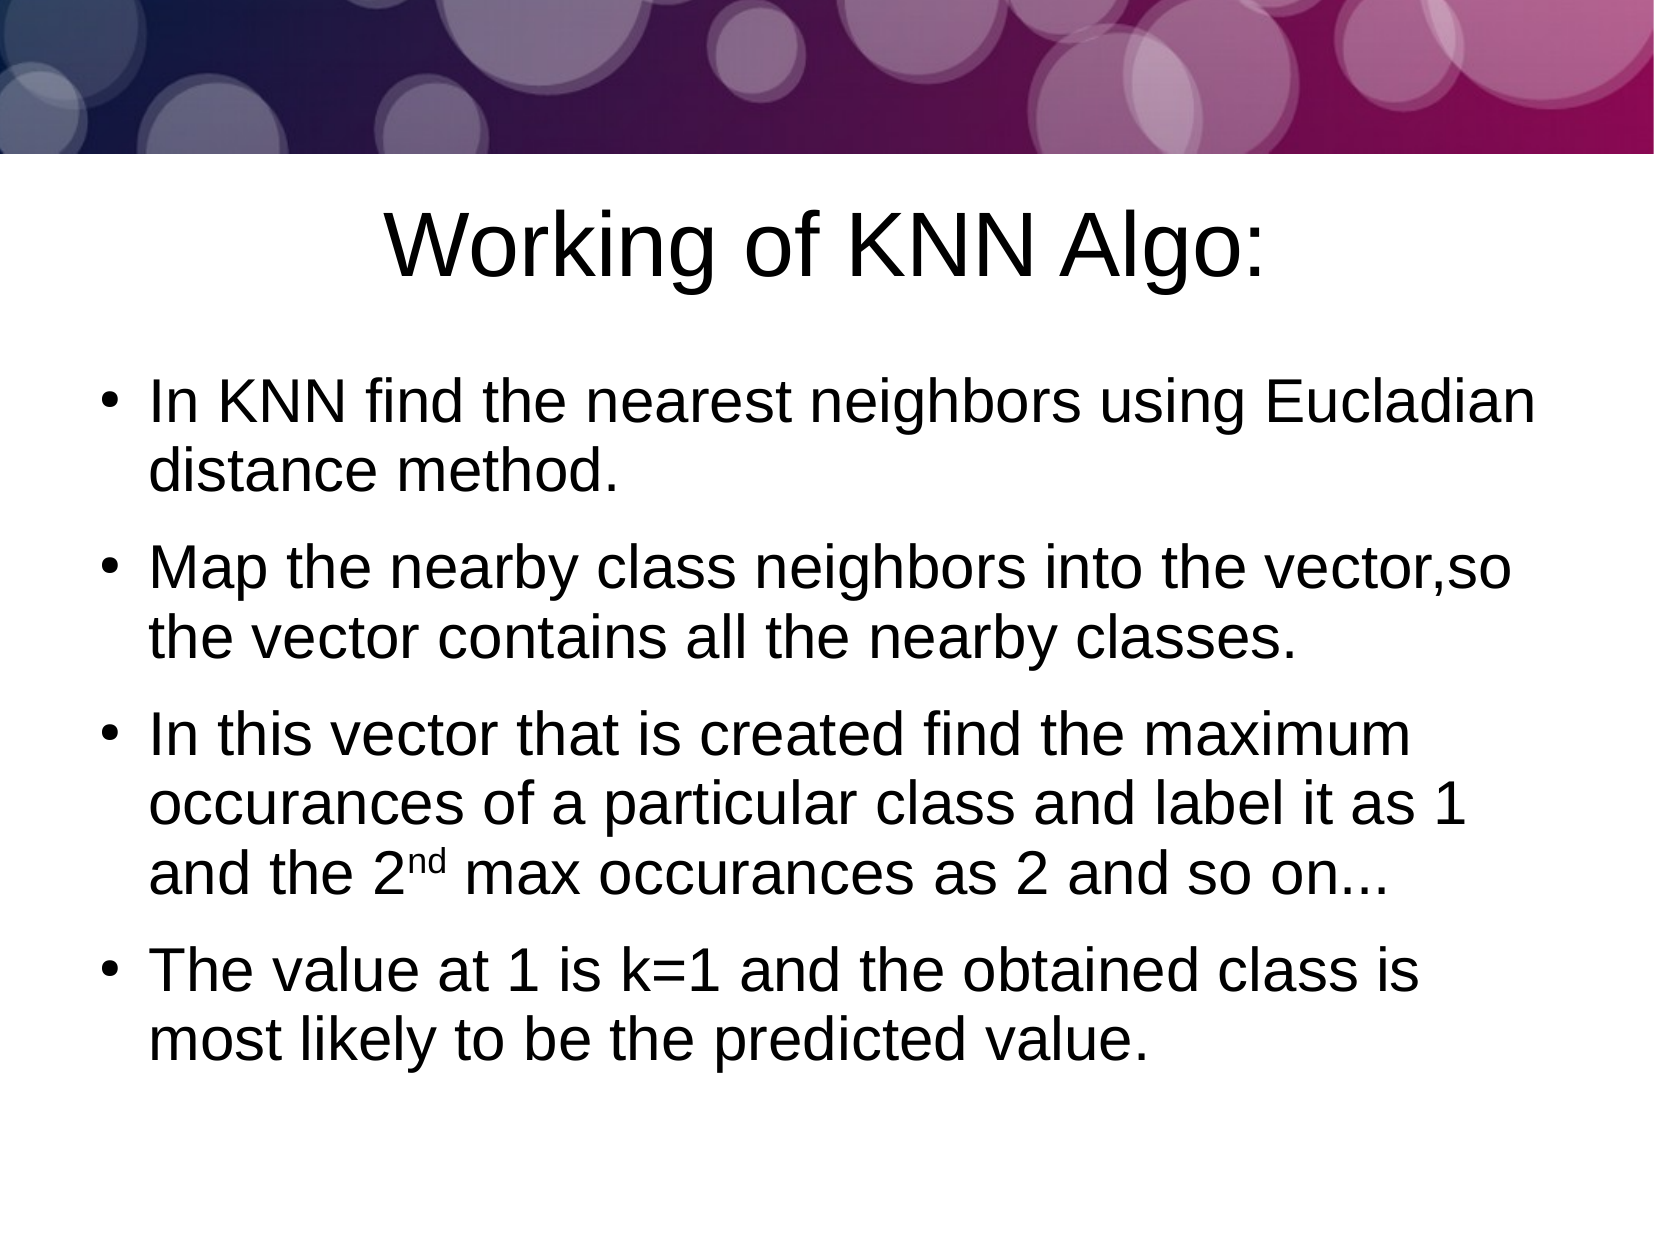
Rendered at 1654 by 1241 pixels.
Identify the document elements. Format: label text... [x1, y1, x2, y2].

title Working of KNN Algo: [82, 159, 1571, 331]
list In KNN find the nearest neighbors using Eucladian distance method. Map the nearby class neighbors into the vector,so the vector contains all the nearby classes. In this vector that is created find the maximum occurances of a particular class and label it as 1 and the 2nd max occurances as 2 and so on... The value at 1 is k=1 and the obtained class is most likely to be the predicted value. [82, 366, 1571, 1087]
picture [0, 0, 1654, 154]
